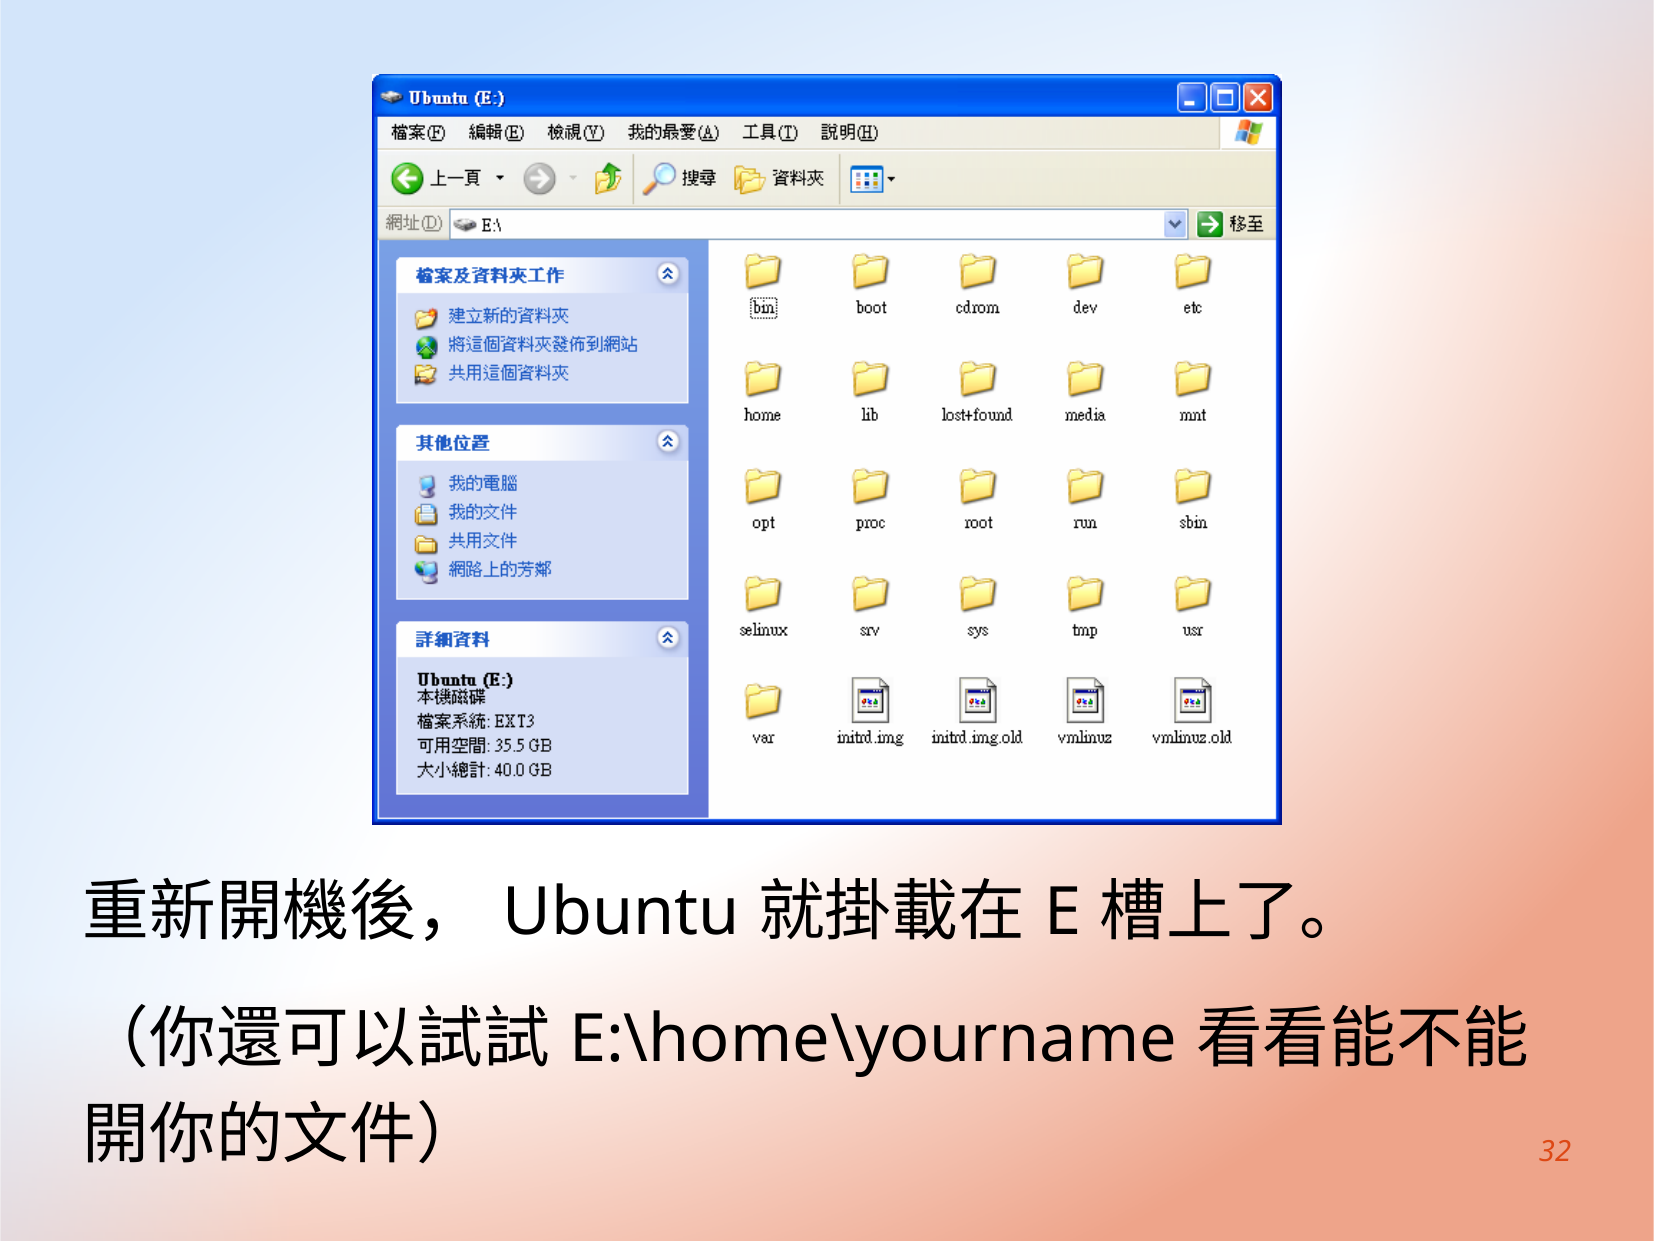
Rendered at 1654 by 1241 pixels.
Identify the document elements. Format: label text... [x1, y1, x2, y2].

list 重新開機後，Ubuntu就掛載在E槽上了。 （你還可以試試E:\home\yourname看看能不能開你的文件） [82, 857, 1571, 1201]
picture [0, 0, 1654, 1241]
